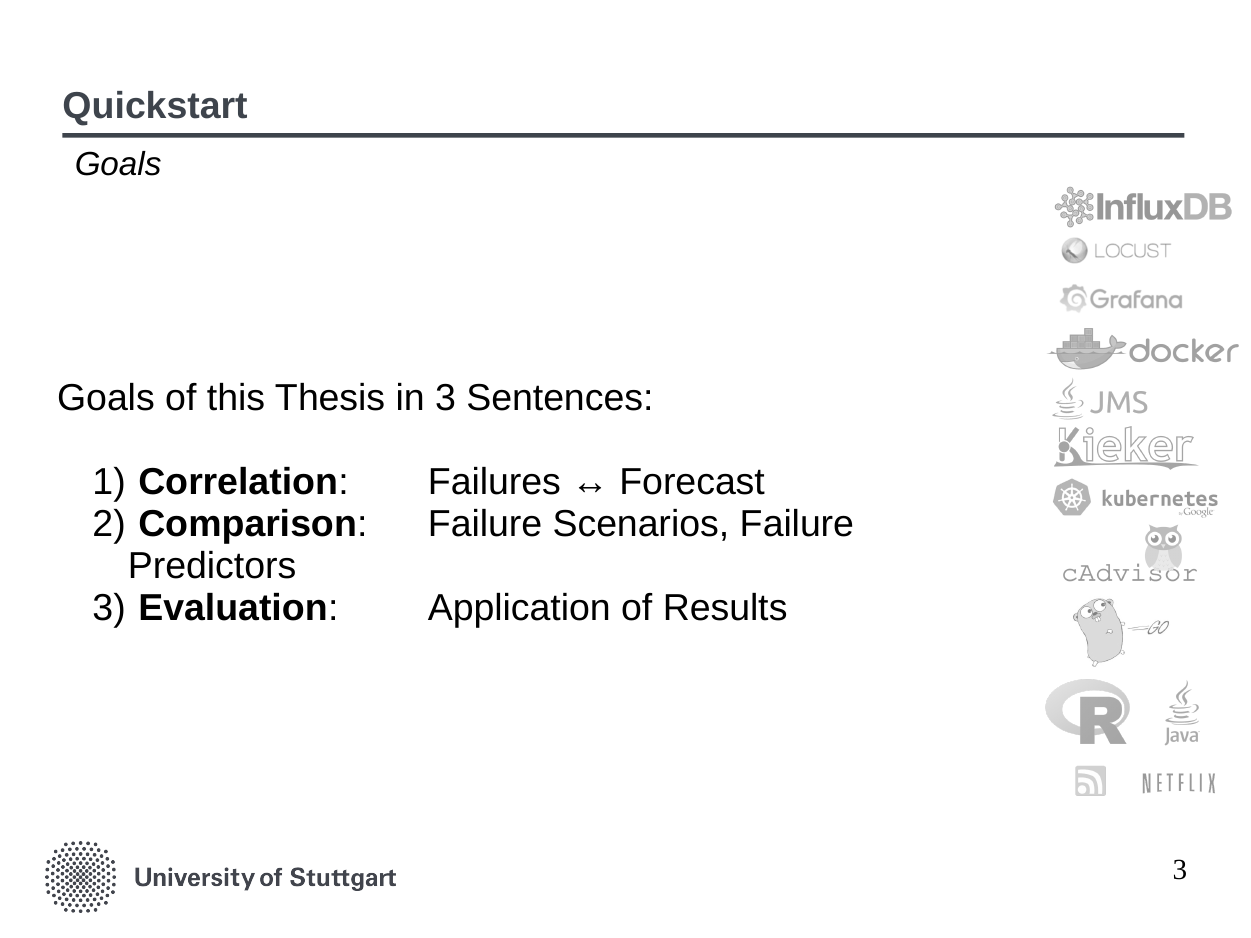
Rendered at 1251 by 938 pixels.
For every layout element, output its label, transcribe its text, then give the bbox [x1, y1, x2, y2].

text_box Goals [60, 138, 961, 191]
title Quickstart [62, 79, 1188, 132]
subtitle Goals of this Thesis in 3 Sentences: Correlation: Failures ↔ Forecast Comparison: Failure Scenarios, Failure Predictors Evaluation: Application of Results [56, 210, 1030, 796]
picture [45, 841, 396, 913]
